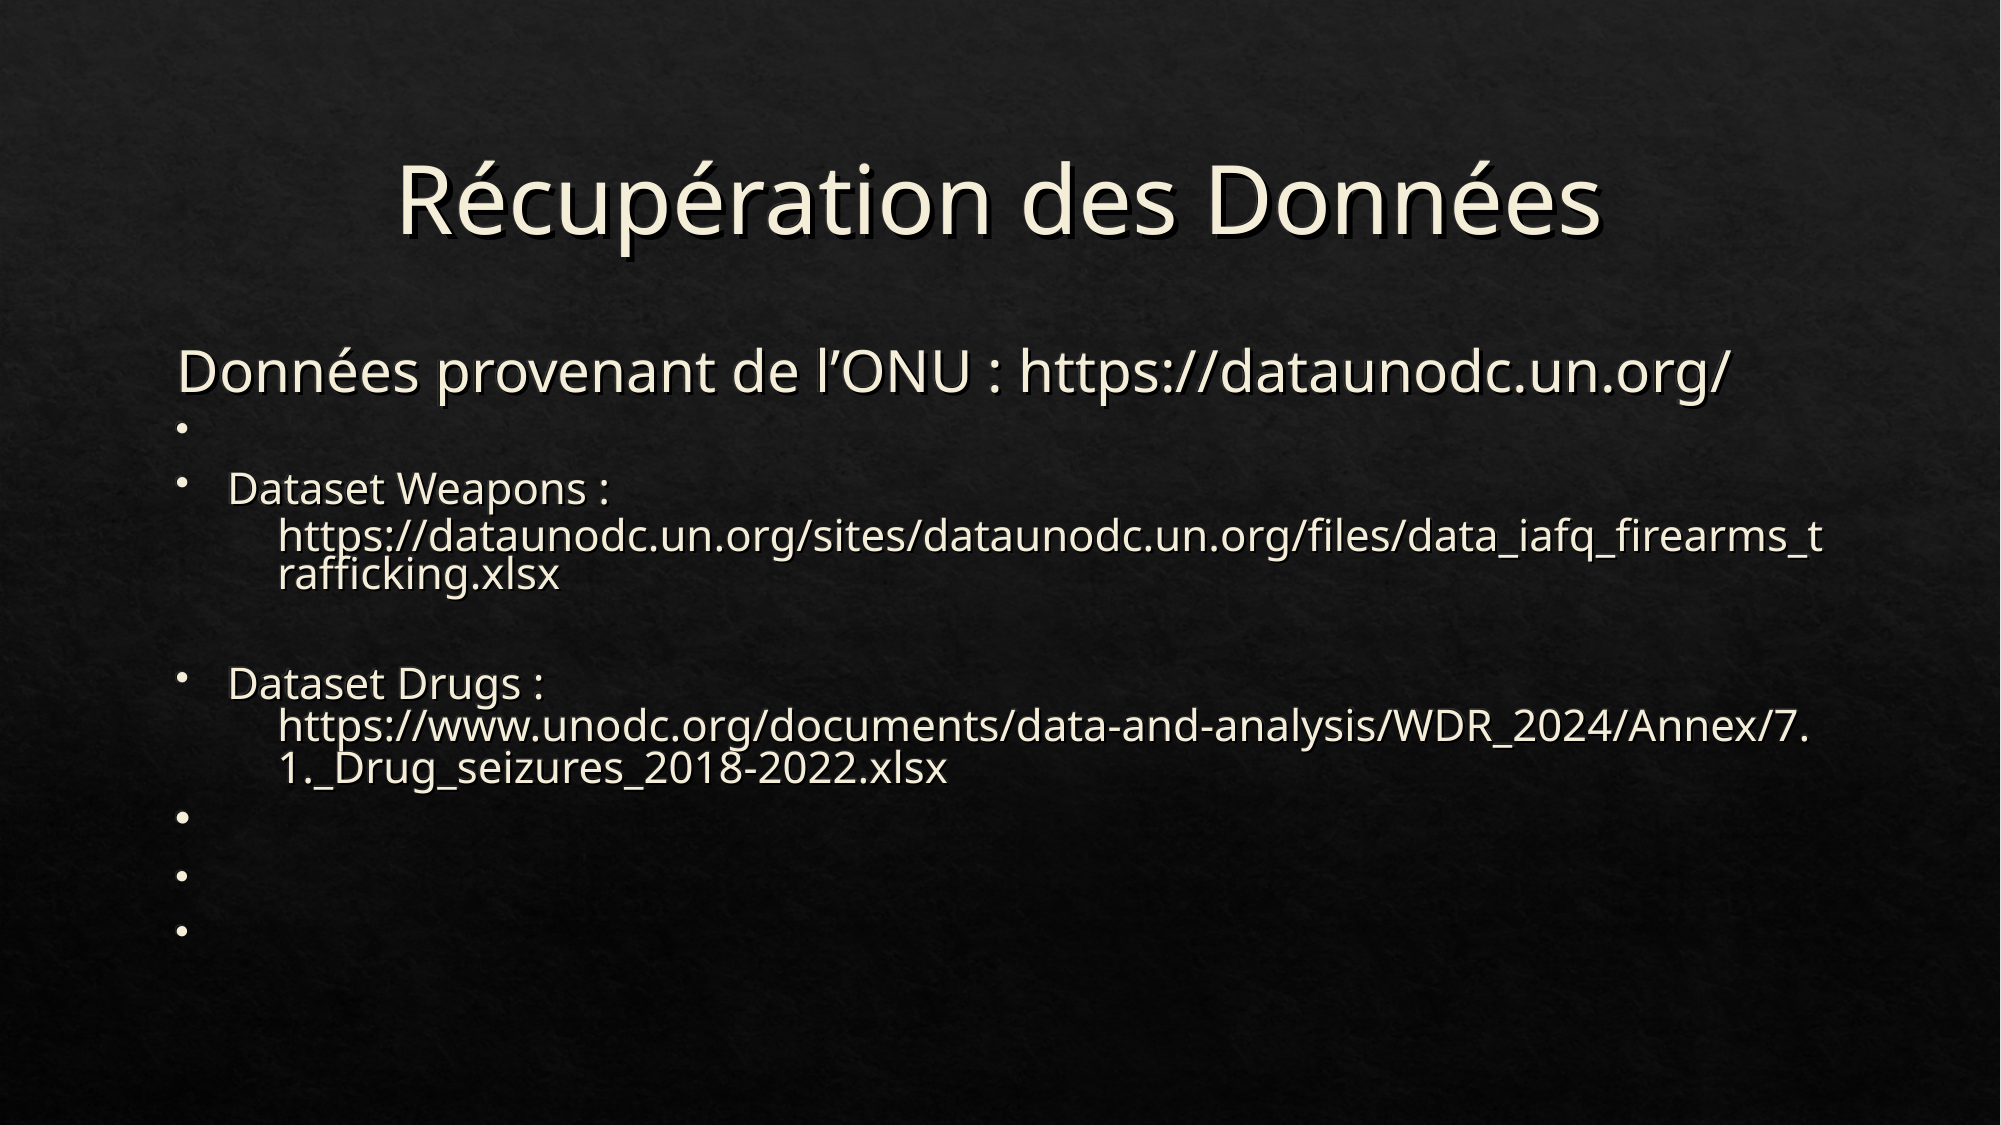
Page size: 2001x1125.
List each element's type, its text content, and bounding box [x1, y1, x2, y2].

title Récupération des Données [149, 99, 1849, 307]
list Données provenant de l’ONU : https://dataunodc.un.org/ Dataset Weapons : https://dataunodc.un.org/sites/dataunodc.un.org/files/data_iafq_firearms_trafficking.xlsx Dataset Drugs : https://www.unodc.org/documents/data-and-analysis/WDR_2024/Annex/7.1._Drug_seizures_2018-2022.xlsx [149, 340, 1849, 962]
